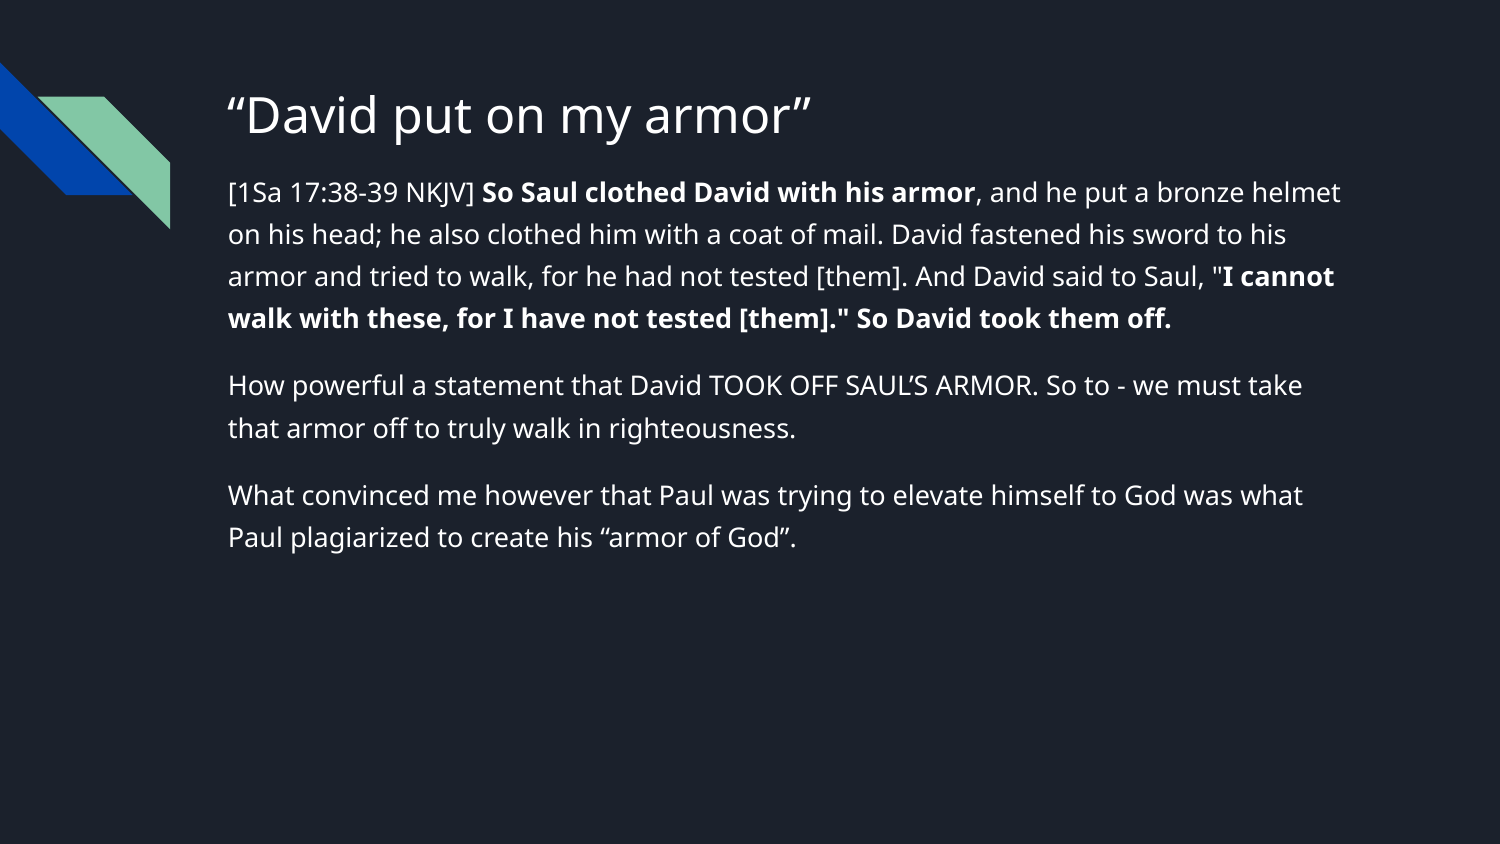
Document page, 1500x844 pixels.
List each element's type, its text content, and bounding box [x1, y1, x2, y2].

list [1Sa 17:38-39 NKJV] So Saul clothed David with his armor, and he put a bronze helmet on his head; he also clothed him with a coat of mail. David fastened his sword to his armor and tried to walk, for he had not tested [them]. And David said to Saul, "I cannot walk with these, for I have not tested [them]." So David took them off. How powerful a statement that David TOOK OFF SAUL’S ARMOR. So to - we must take that armor off to truly walk in righteousness. What convinced me however that Paul was trying to elevate himself to God was what Paul plagiarized to create his “armor of God”. [212, 152, 1368, 818]
title “David put on my armor” [212, 64, 1368, 152]
